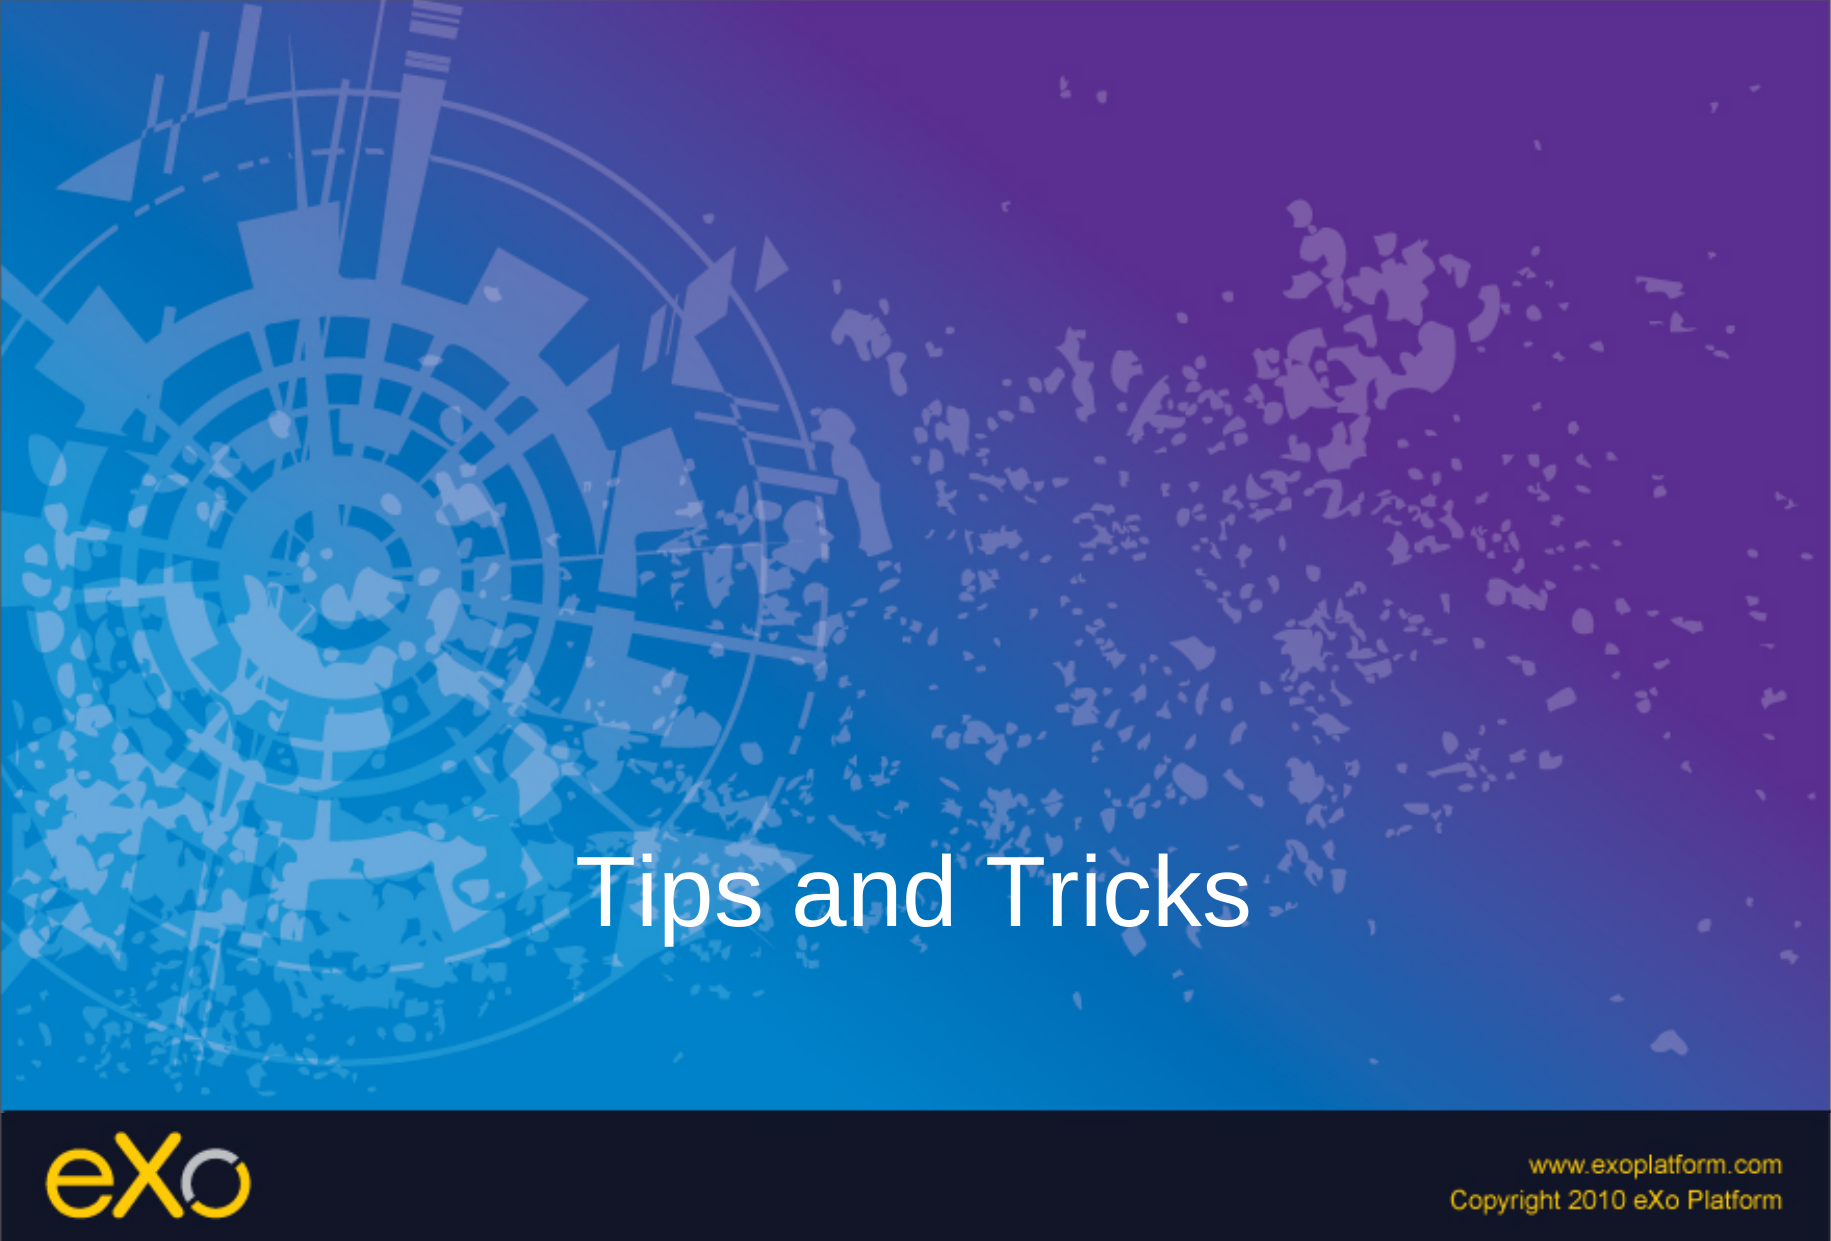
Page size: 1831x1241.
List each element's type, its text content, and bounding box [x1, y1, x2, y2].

text_box Tips and Tricks [90, 769, 1739, 1015]
picture [0, 0, 1831, 1241]
